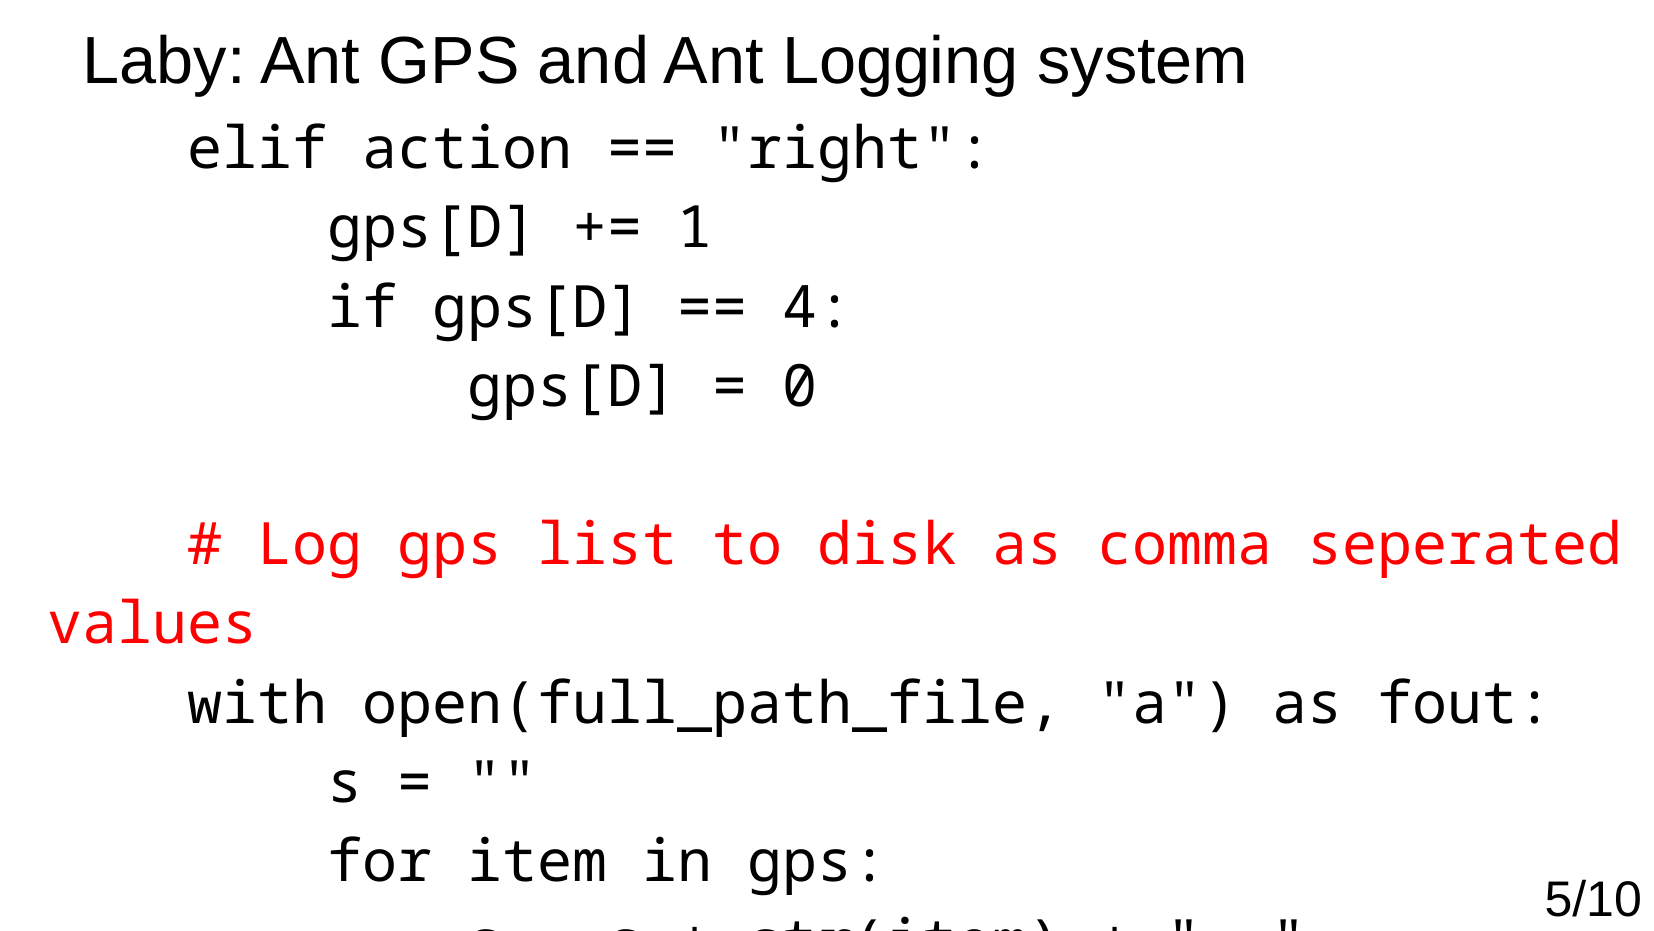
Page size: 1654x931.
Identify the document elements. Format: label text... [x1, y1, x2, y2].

subtitle elif action == "right": gps[D] += 1 if gps[D] == 4: gps[D] = 0 # Log gps list to disk as comma seperated values with open(full_path_file, "a") as fout: s = "" for item in gps: s = s + str(item) + ", " fout.write(s[:-2] + "\n") return gps [47, 106, 1654, 922]
title 5/10 [1523, 871, 1642, 931]
title Laby: Ant GPS and Ant Logging system [82, 22, 1571, 98]
